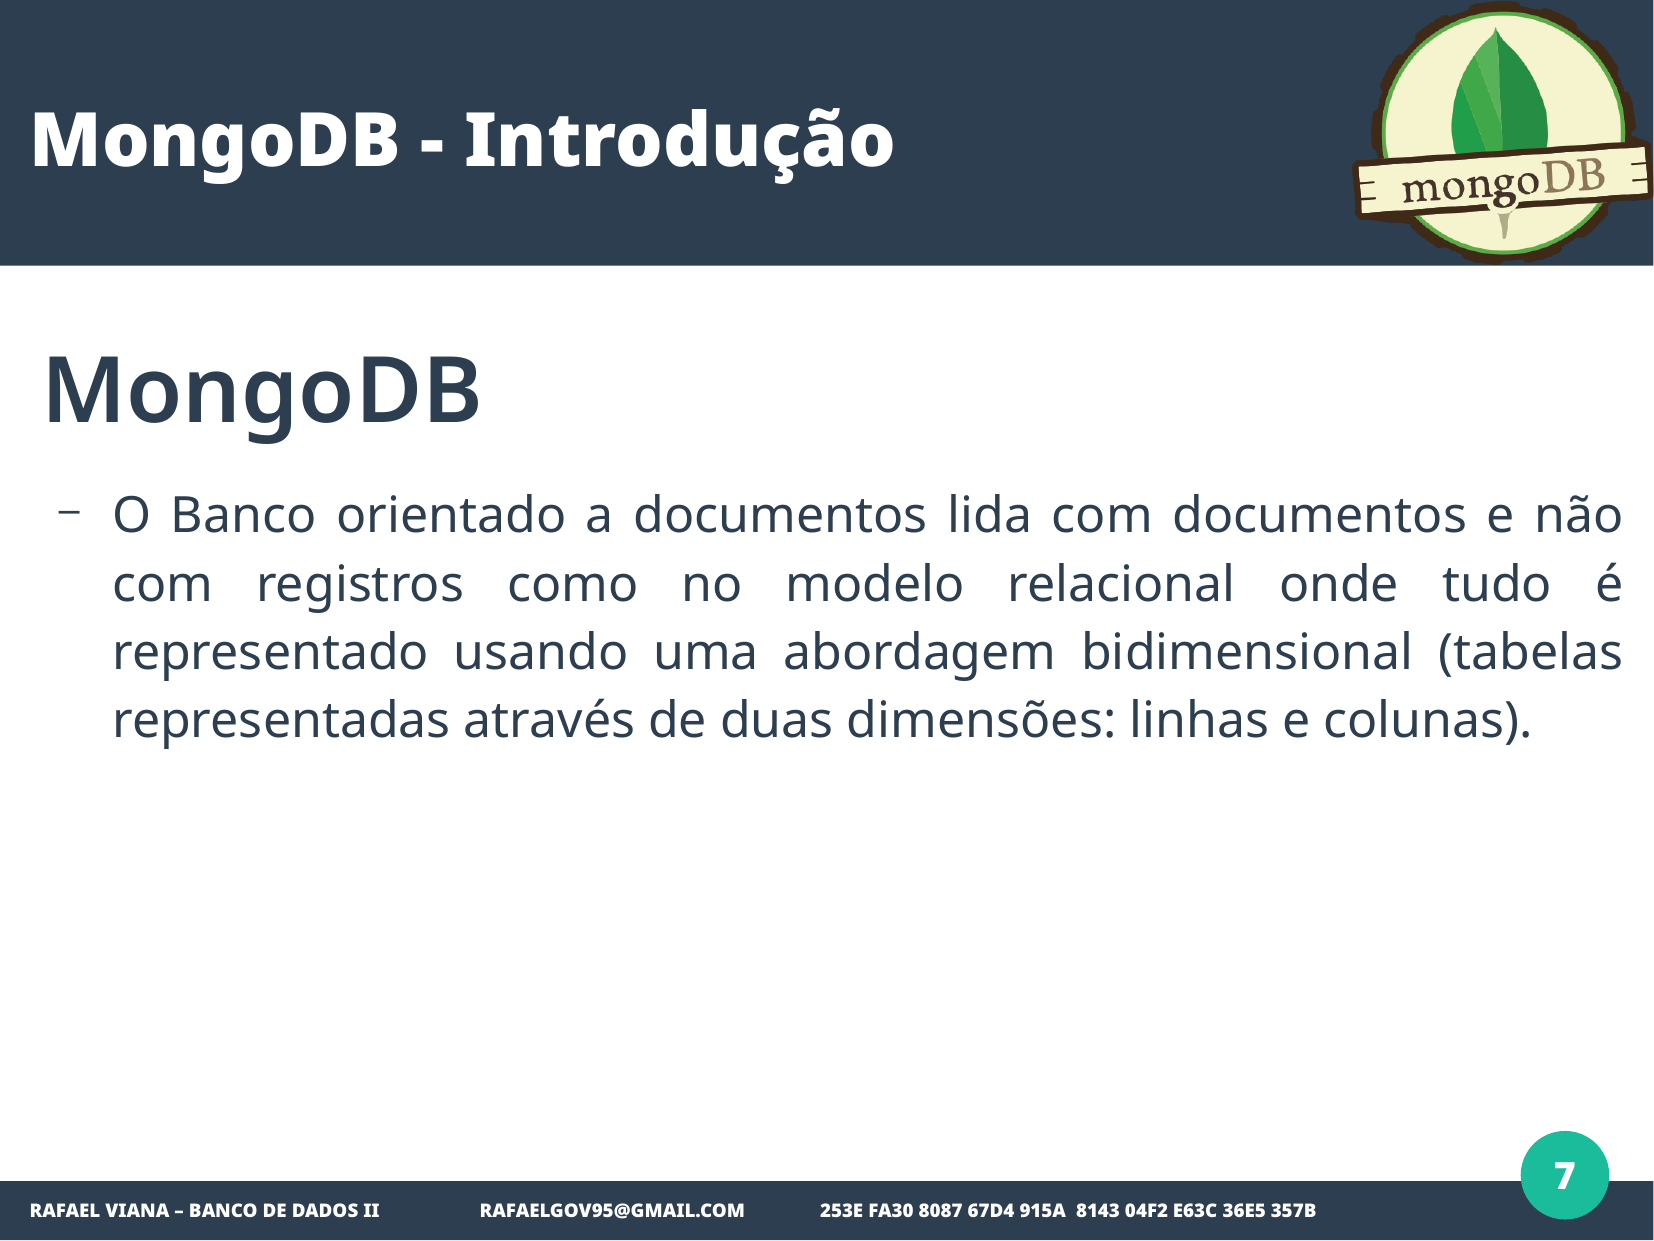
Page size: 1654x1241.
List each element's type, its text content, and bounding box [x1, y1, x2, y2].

text_box RAFAEL VIANA – BANCO DE DADOS II RAFAELGOV95@GMAIL.COM 253E FA30 8087 67D4 915A 8143 04F2 E63C 36E5 357B [29, 1181, 1654, 1241]
text_box MongoDB O Banco orientado a documentos lida com documentos e não com registros como no modelo relacional onde tudo é representado usando uma abordagem bidimensional (tabelas representadas através de duas dimensões: linhas e colunas). [0, 324, 1625, 1034]
picture [1352, 0, 1654, 284]
title MongoDB - Introdução [29, 59, 1352, 217]
